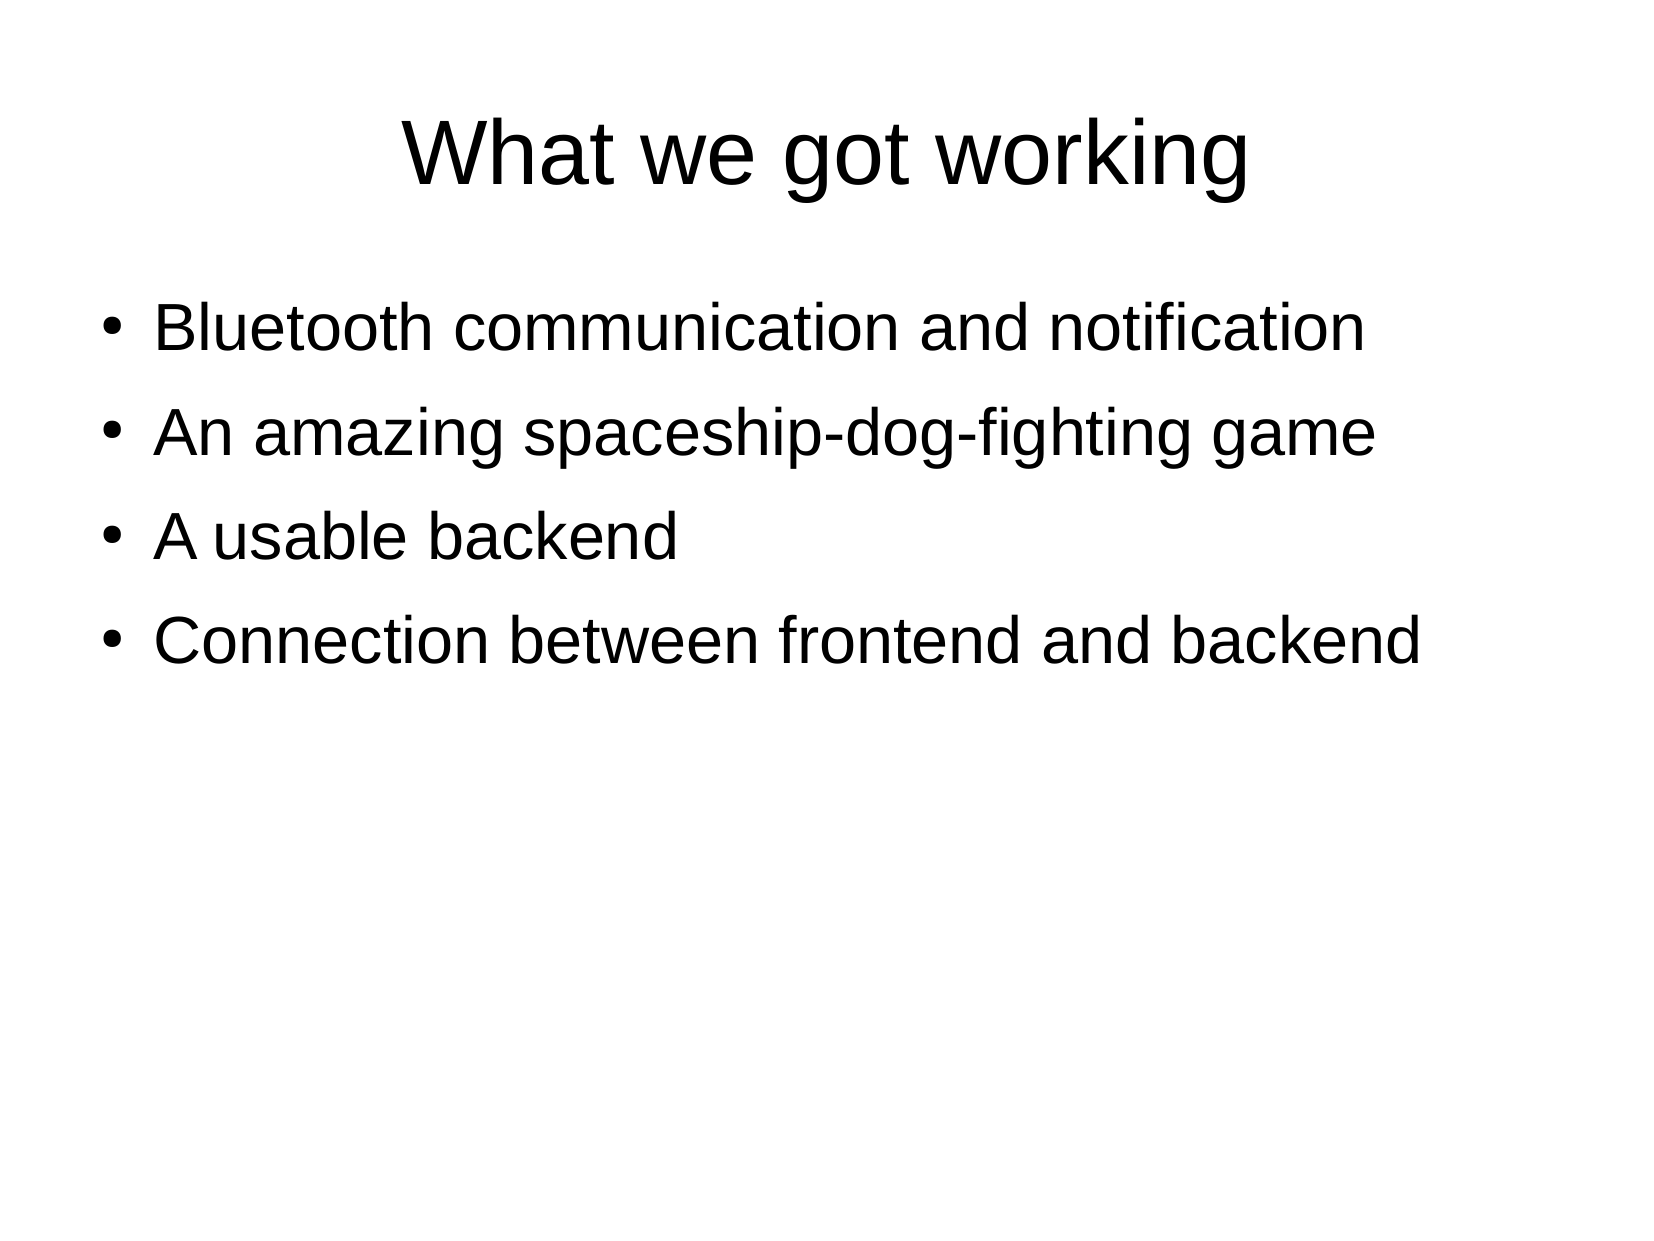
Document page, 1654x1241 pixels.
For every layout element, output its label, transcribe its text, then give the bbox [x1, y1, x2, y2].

title What we got working [82, 49, 1571, 257]
list Bluetooth communication and notification An amazing spaceship-dog-fighting game A usable backend Connection between frontend and backend [82, 290, 1571, 1010]
